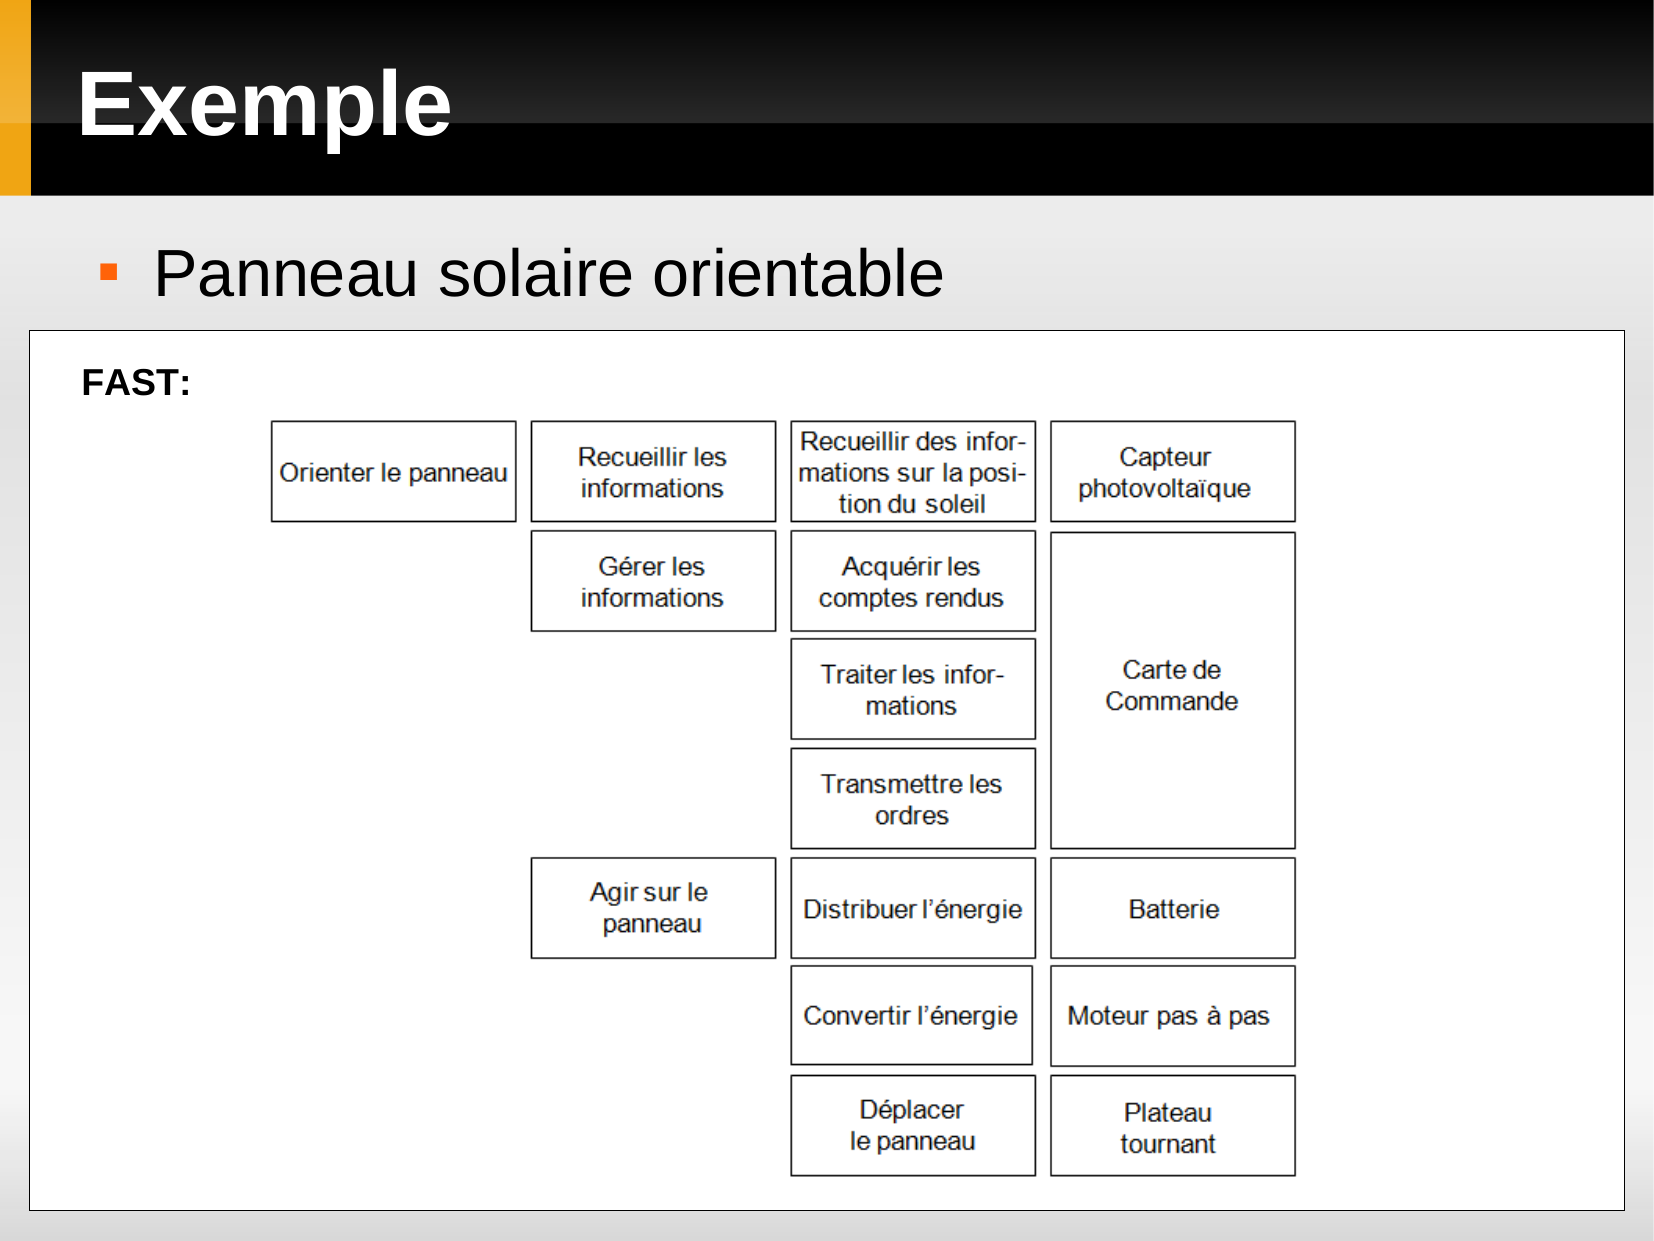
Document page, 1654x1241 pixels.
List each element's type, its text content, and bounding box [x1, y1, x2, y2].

picture [0, 0, 1654, 1241]
list Panneau solaire orientable [82, 236, 1571, 355]
text_box [29, 330, 1625, 1211]
text_box FAST: [66, 354, 201, 412]
title Exemple [76, 7, 1565, 200]
